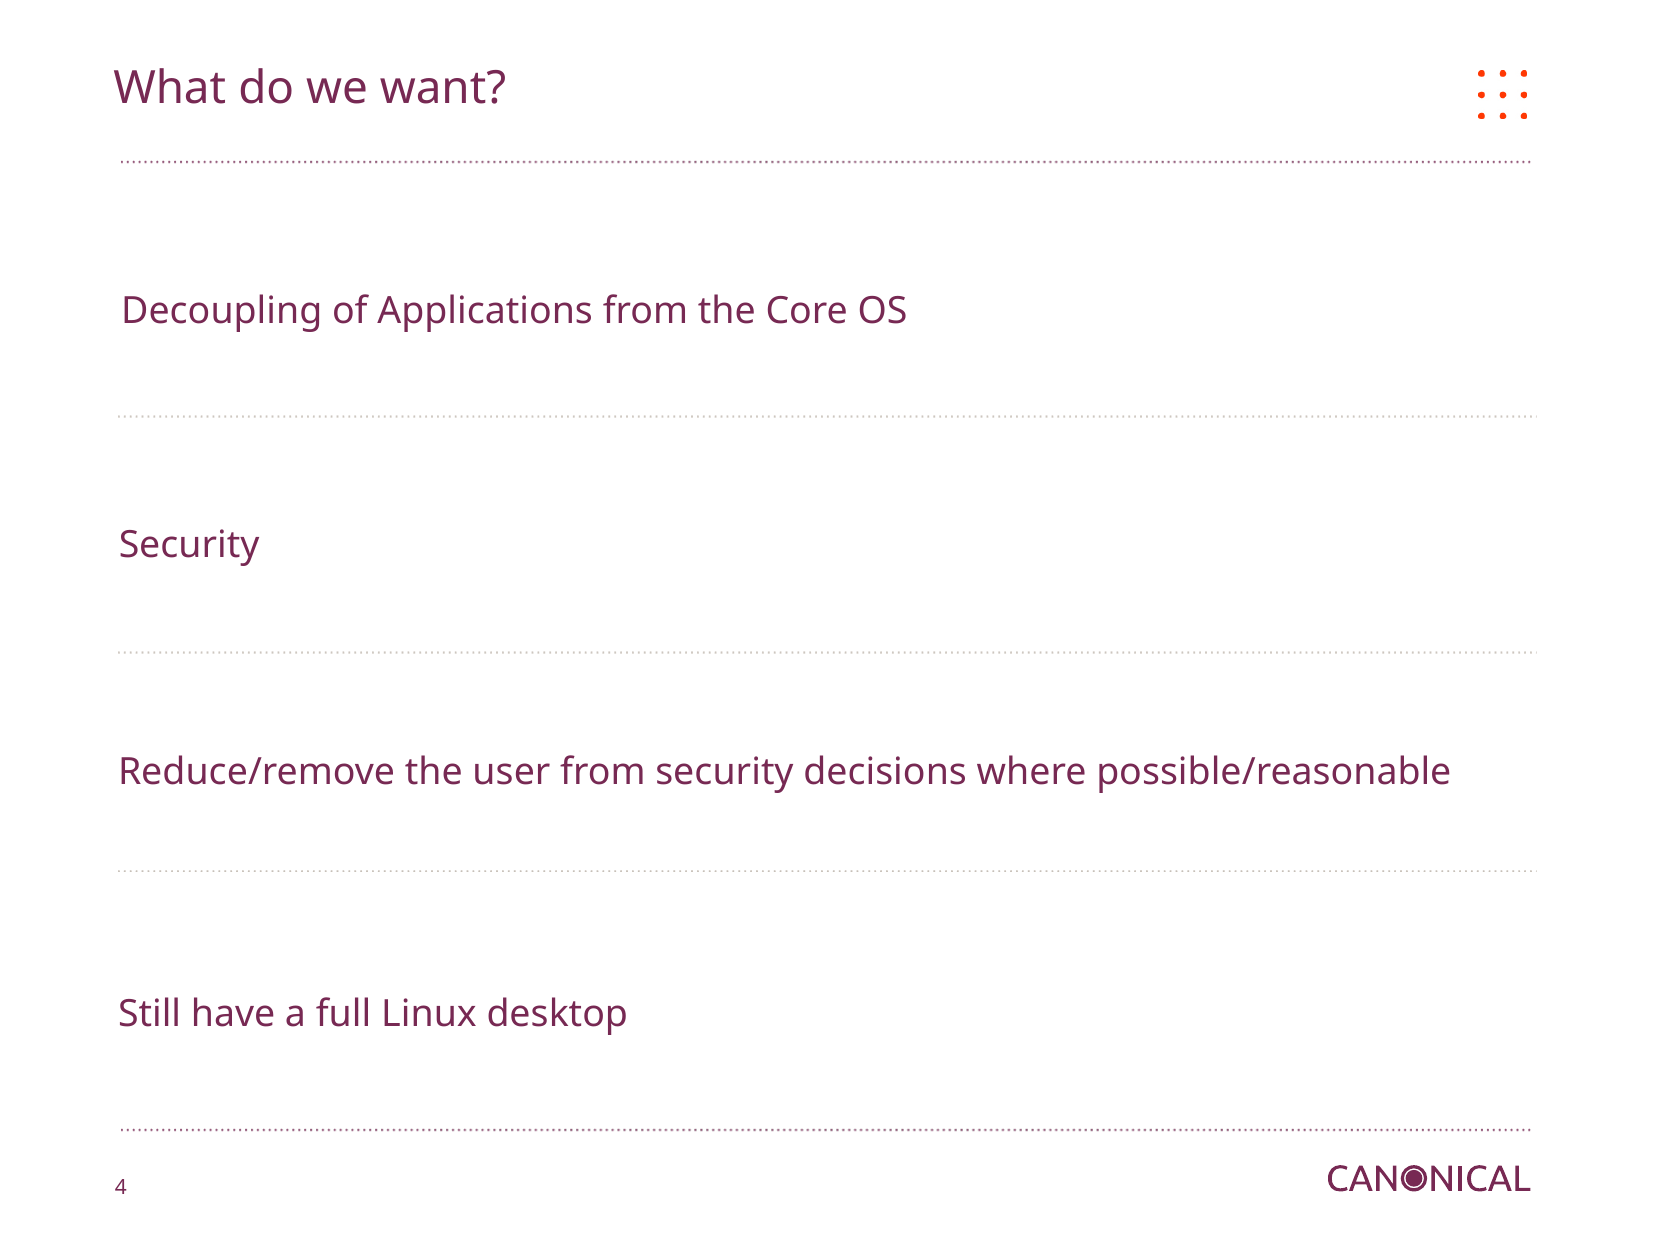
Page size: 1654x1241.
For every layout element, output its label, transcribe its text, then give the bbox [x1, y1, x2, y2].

picture [111, 1127, 1533, 1134]
text_box Reduce/remove the user from security decisions where possible/reasonable [118, 736, 1506, 794]
text_box Still have a full Linux desktop [118, 978, 1046, 1036]
picture [118, 868, 1537, 875]
title What do we want? [113, 60, 1382, 112]
picture [111, 159, 1533, 166]
picture [118, 649, 1537, 656]
text_box Decoupling of Applications from the Core OS [106, 265, 1004, 323]
picture [1478, 70, 1527, 119]
picture [118, 413, 1537, 420]
text_box Security [118, 510, 953, 577]
